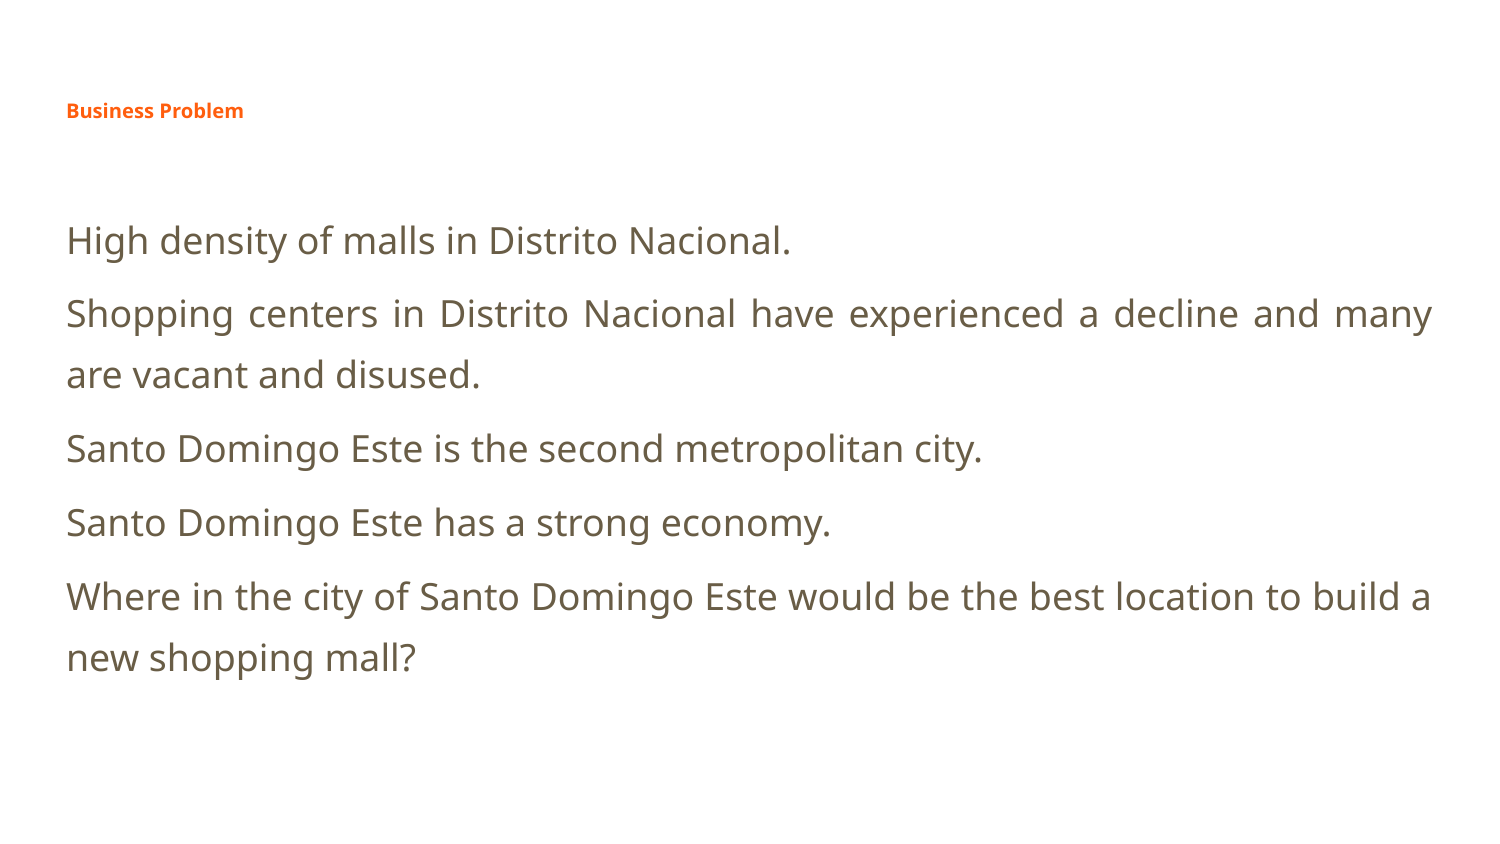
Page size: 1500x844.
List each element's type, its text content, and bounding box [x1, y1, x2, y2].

list High density of malls in Distrito Nacional. Shopping centers in Distrito Nacional have experienced a decline and many are vacant and disused. Santo Domingo Este is the second metropolitan city. Santo Domingo Este has a strong economy. Where in the city of Santo Domingo Este would be the best location to build a new shopping mall? [51, 189, 1449, 750]
title Business Problem [51, 72, 1449, 167]
